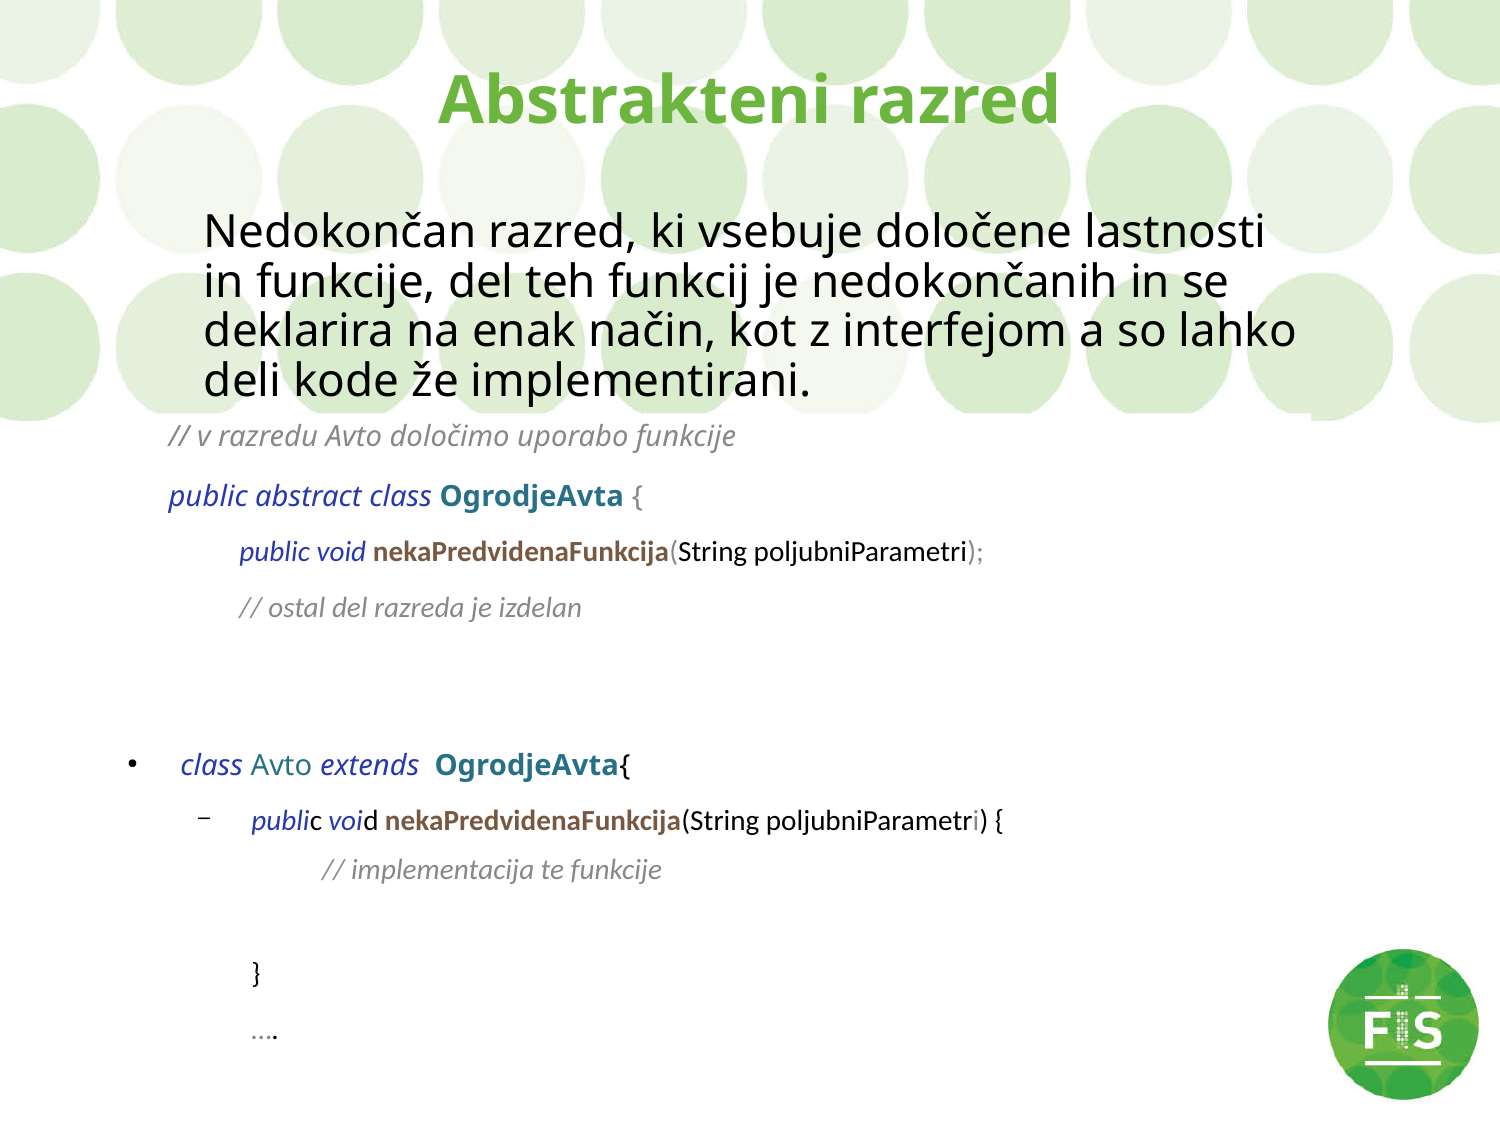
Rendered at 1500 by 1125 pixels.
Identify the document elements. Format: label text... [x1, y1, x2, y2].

list Nedokončan razred, ki vsebuje določene lastnosti in funkcije, del teh funkcij je nedokončanih in se deklarira na enak način, kot z interfejom a so lahko deli kode že implementirani. [118, 200, 1323, 367]
list // v razredu Avto določimo uporabo funkcije public abstract class OgrodjeAvta { public void nekaPredvidenaFunkcija(String poljubniParametri); // ostal del razreda je izdelan [82, 413, 1312, 650]
picture [0, 0, 1500, 1125]
title Abstrakteni razred [75, 59, 1425, 201]
list class Avto extends OgrodjeAvta{ public void nekaPredvidenaFunkcija(String poljubniParametri) { // implementacija te funkcije } …. [94, 678, 1264, 993]
